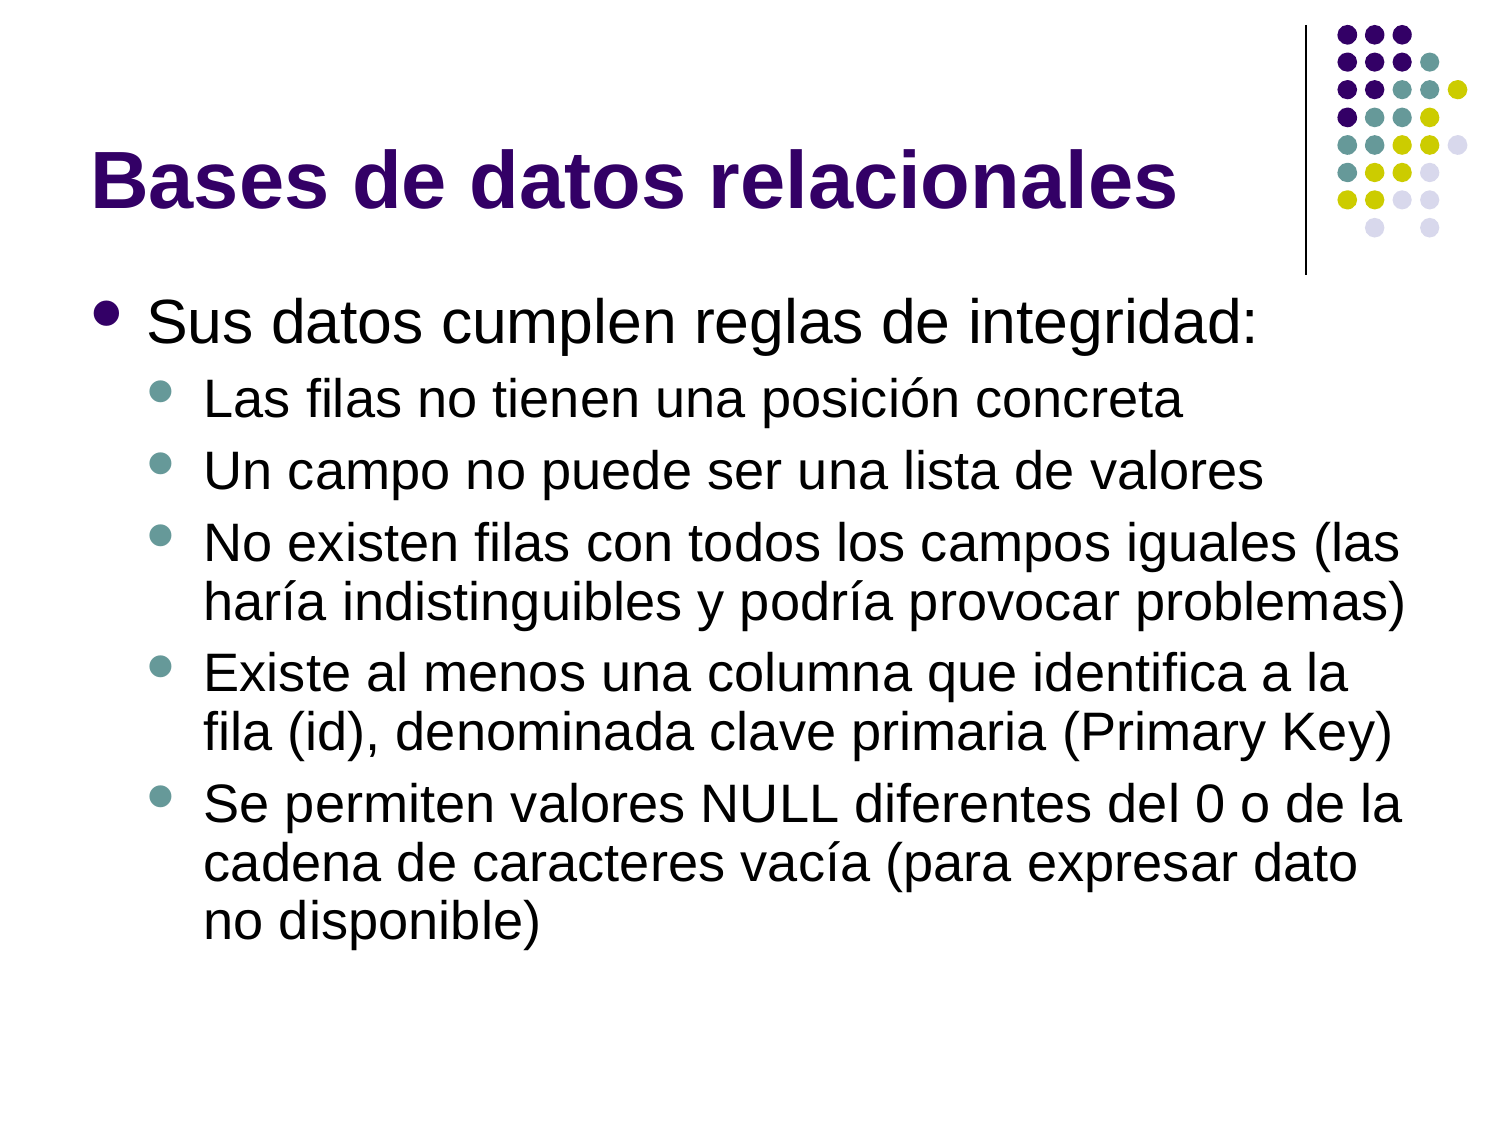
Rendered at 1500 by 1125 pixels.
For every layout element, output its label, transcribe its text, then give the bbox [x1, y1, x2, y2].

list Sus datos cumplen reglas de integridad: Las filas no tienen una posición concreta Un campo no puede ser una lista de valores No existen filas con todos los campos iguales (las haría indistinguibles y podría provocar problemas) Existe al menos una columna que identifica a la fila (id), denominada clave primaria (Primary Key) Se permiten valores NULL diferentes del 0 o de la cadena de caracteres vacía (para expresar dato no disponible) [75, 282, 1426, 1006]
title Bases de datos relacionales [74, 20, 1313, 233]
